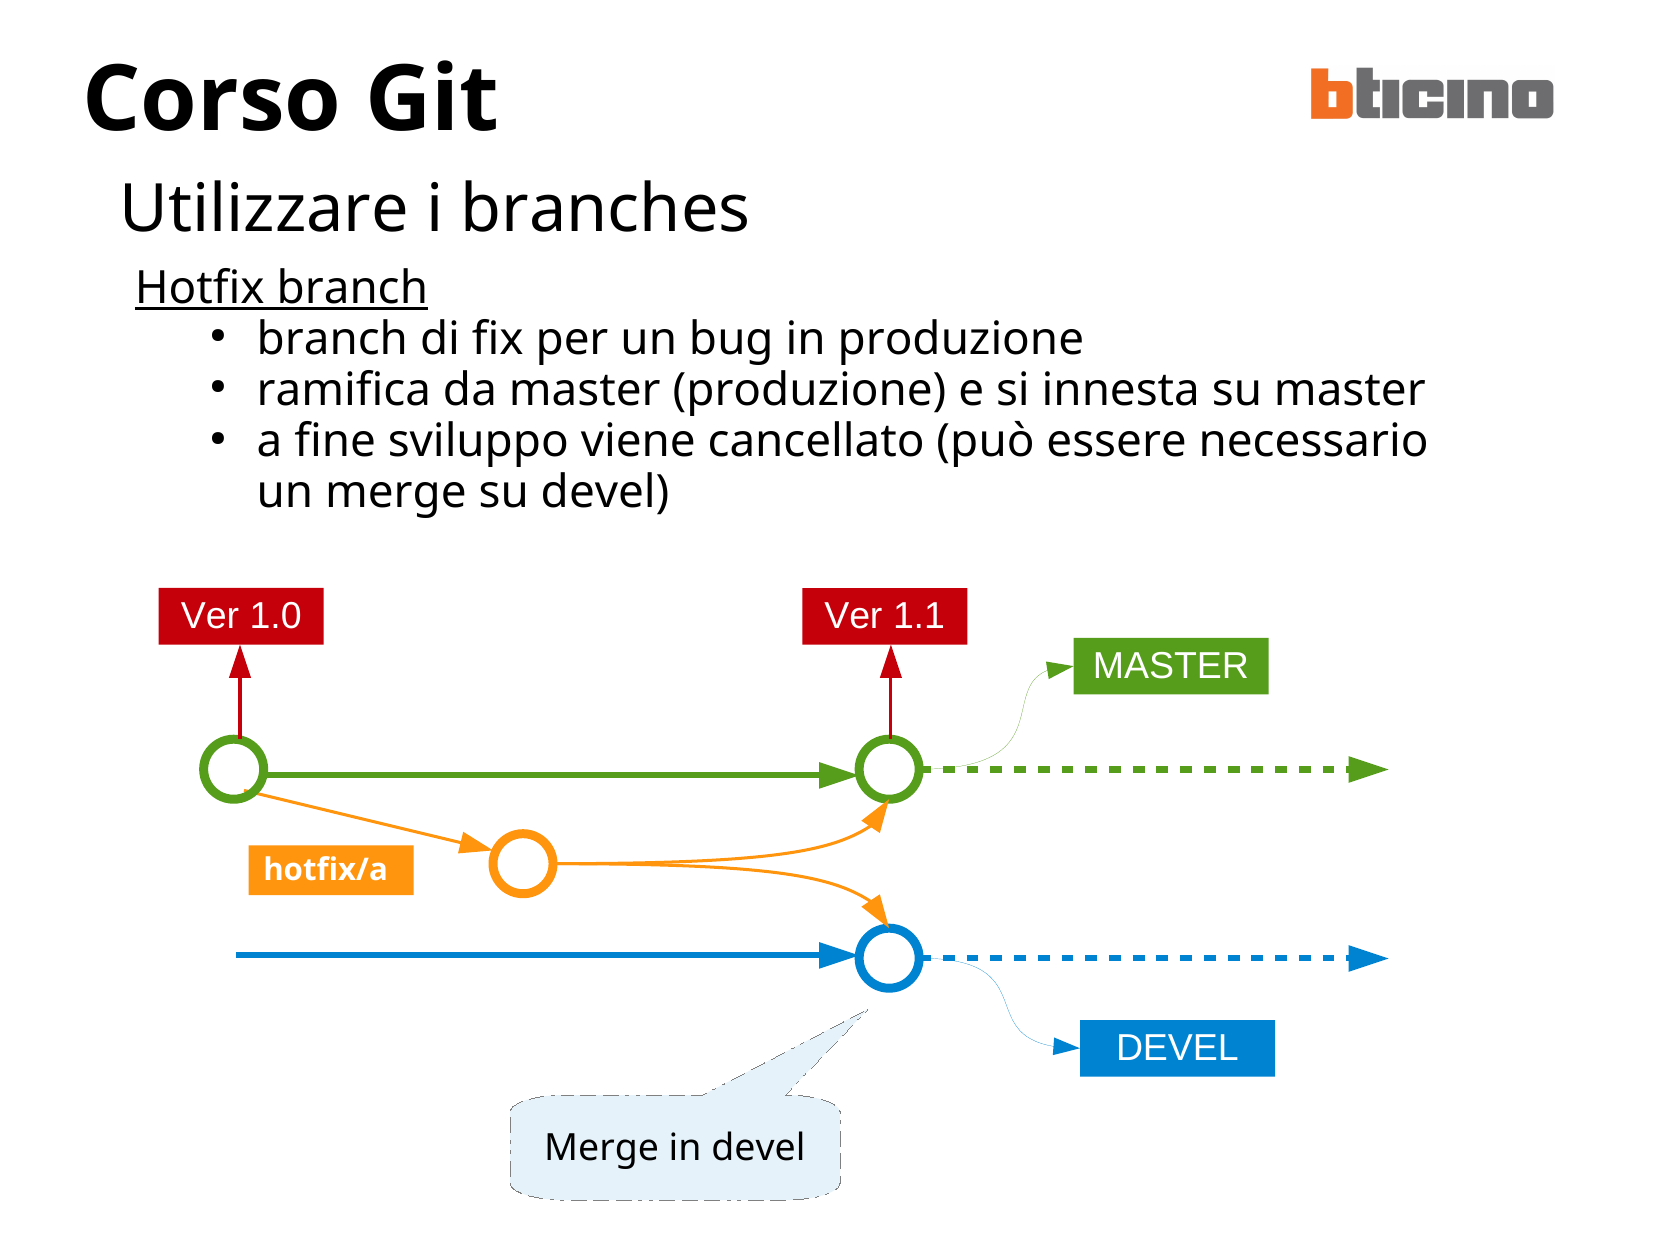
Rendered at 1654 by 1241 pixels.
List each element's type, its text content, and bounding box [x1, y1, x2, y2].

text_box Utilizzare i branches [105, 165, 1576, 256]
text_box Ver 1.1 [802, 588, 968, 645]
text_box DEVEL [1080, 1020, 1276, 1077]
text_box MASTER [1073, 637, 1269, 695]
text_box hotfix/a [248, 845, 414, 896]
title Corso Git [82, 48, 1570, 151]
text_box Hotfix branch branch di fix per un bug in produzione ramifica da master (produzione) e si innesta su master a fine sviluppo viene cancellato (può essere necessario un merge su devel) [120, 255, 1486, 526]
text_box Ver 1.0 [158, 587, 324, 645]
text_box Merge in devel [510, 1008, 869, 1201]
